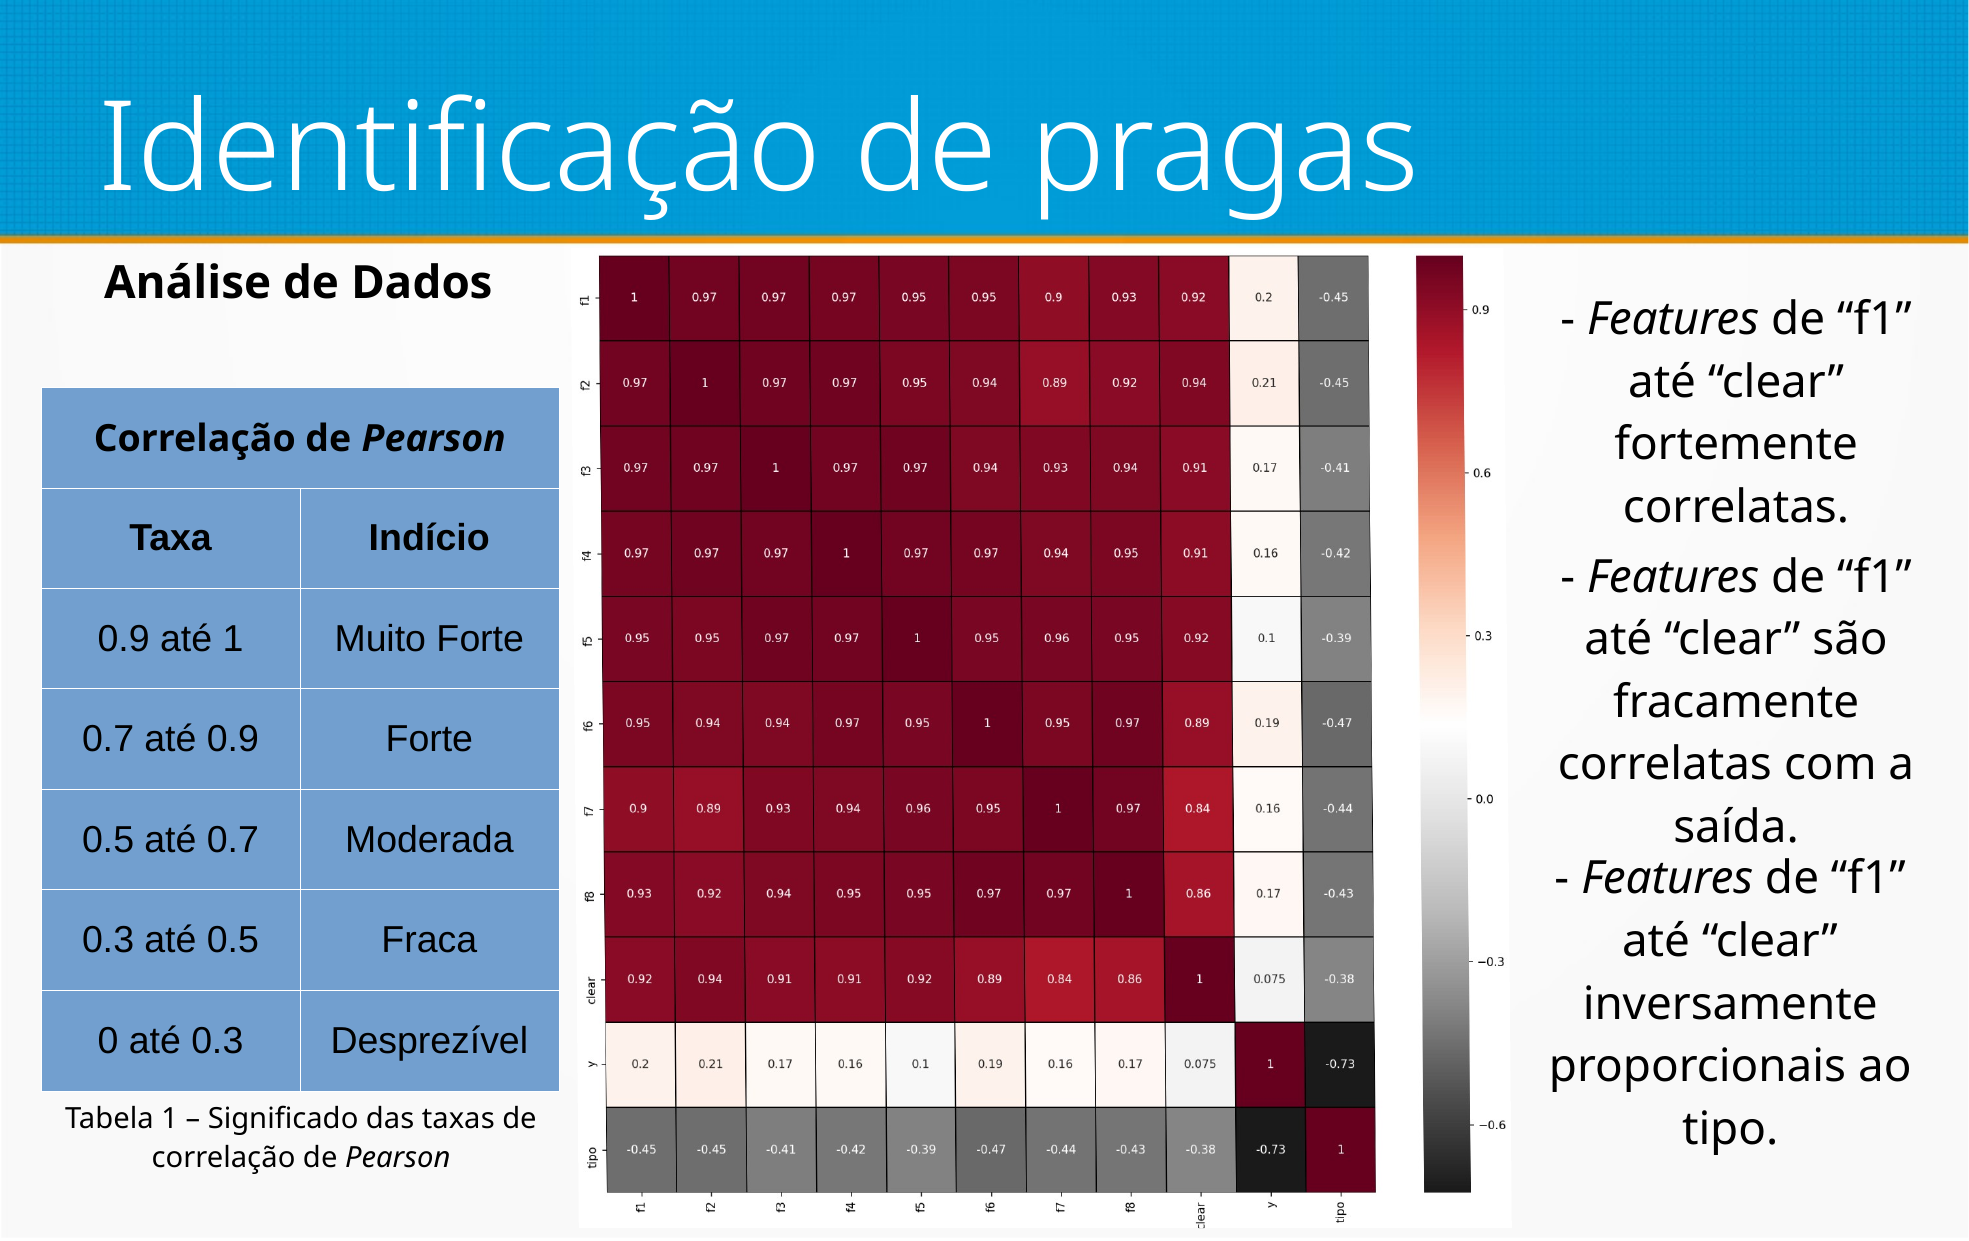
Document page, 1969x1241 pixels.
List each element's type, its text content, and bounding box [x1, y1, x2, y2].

table_cell 0 até 0.3 [42, 991, 300, 1091]
table_cell 0.9 até 1 [42, 589, 300, 688]
text_box Análise de Dados [98, 248, 571, 314]
text_box - Features de “f1” até “clear” fortemente correlatas. [1535, 271, 1938, 550]
table_cell Taxa [42, 489, 300, 588]
table_cell Indício [301, 489, 559, 588]
title Identificação de pragas [98, 19, 1870, 227]
text_box Tabela 1 – Significado das taxas de correlação de Pearson [47, 1092, 556, 1182]
table_cell Moderada [301, 790, 559, 889]
text_box - Features de “f1” até “clear” inversamente proporcionais ao tipo. [1511, 862, 1949, 1141]
table_cell Forte [301, 689, 559, 789]
table_header Correlação de Pearson [42, 388, 559, 488]
table_cell 0.7 até 0.9 [42, 689, 300, 789]
text_box - Features de “f1” até “clear” são fracamente correlatas com a saída. [1535, 560, 1938, 839]
table_cell 0.5 até 0.7 [42, 790, 300, 889]
table_cell Desprezível [301, 991, 559, 1091]
table_cell 0.3 até 0.5 [42, 890, 300, 990]
table_cell Fraca [301, 890, 559, 990]
picture [0, 233, 1969, 1241]
table_cell Muito Forte [301, 589, 559, 688]
